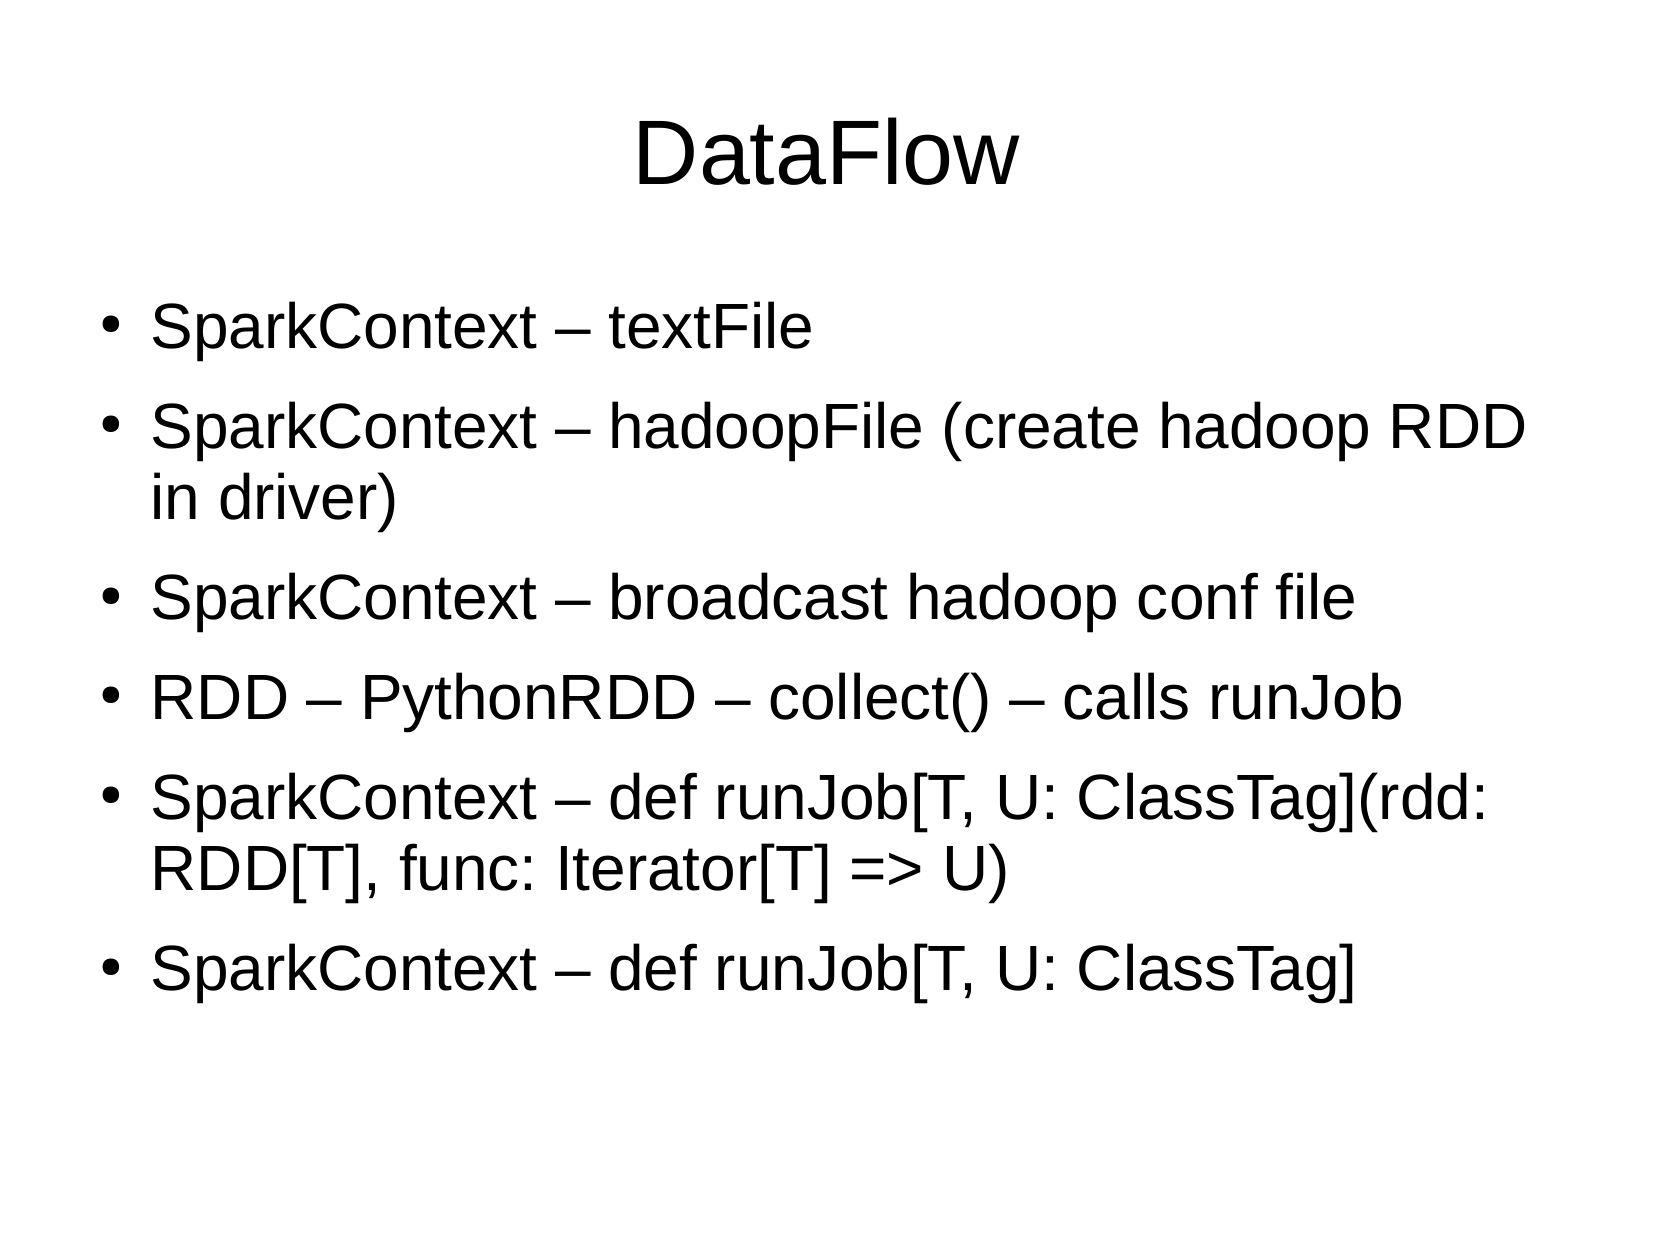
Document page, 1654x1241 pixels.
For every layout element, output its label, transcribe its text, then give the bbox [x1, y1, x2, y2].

list SparkContext – textFile SparkContext – hadoopFile (create hadoop RDD in driver) SparkContext – broadcast hadoop conf file RDD – PythonRDD – collect() – calls runJob SparkContext – def runJob[T, U: ClassTag](rdd: RDD[T], func: Iterator[T] => U) SparkContext – def runJob[T, U: ClassTag] [82, 290, 1571, 1010]
title DataFlow [82, 49, 1571, 257]
